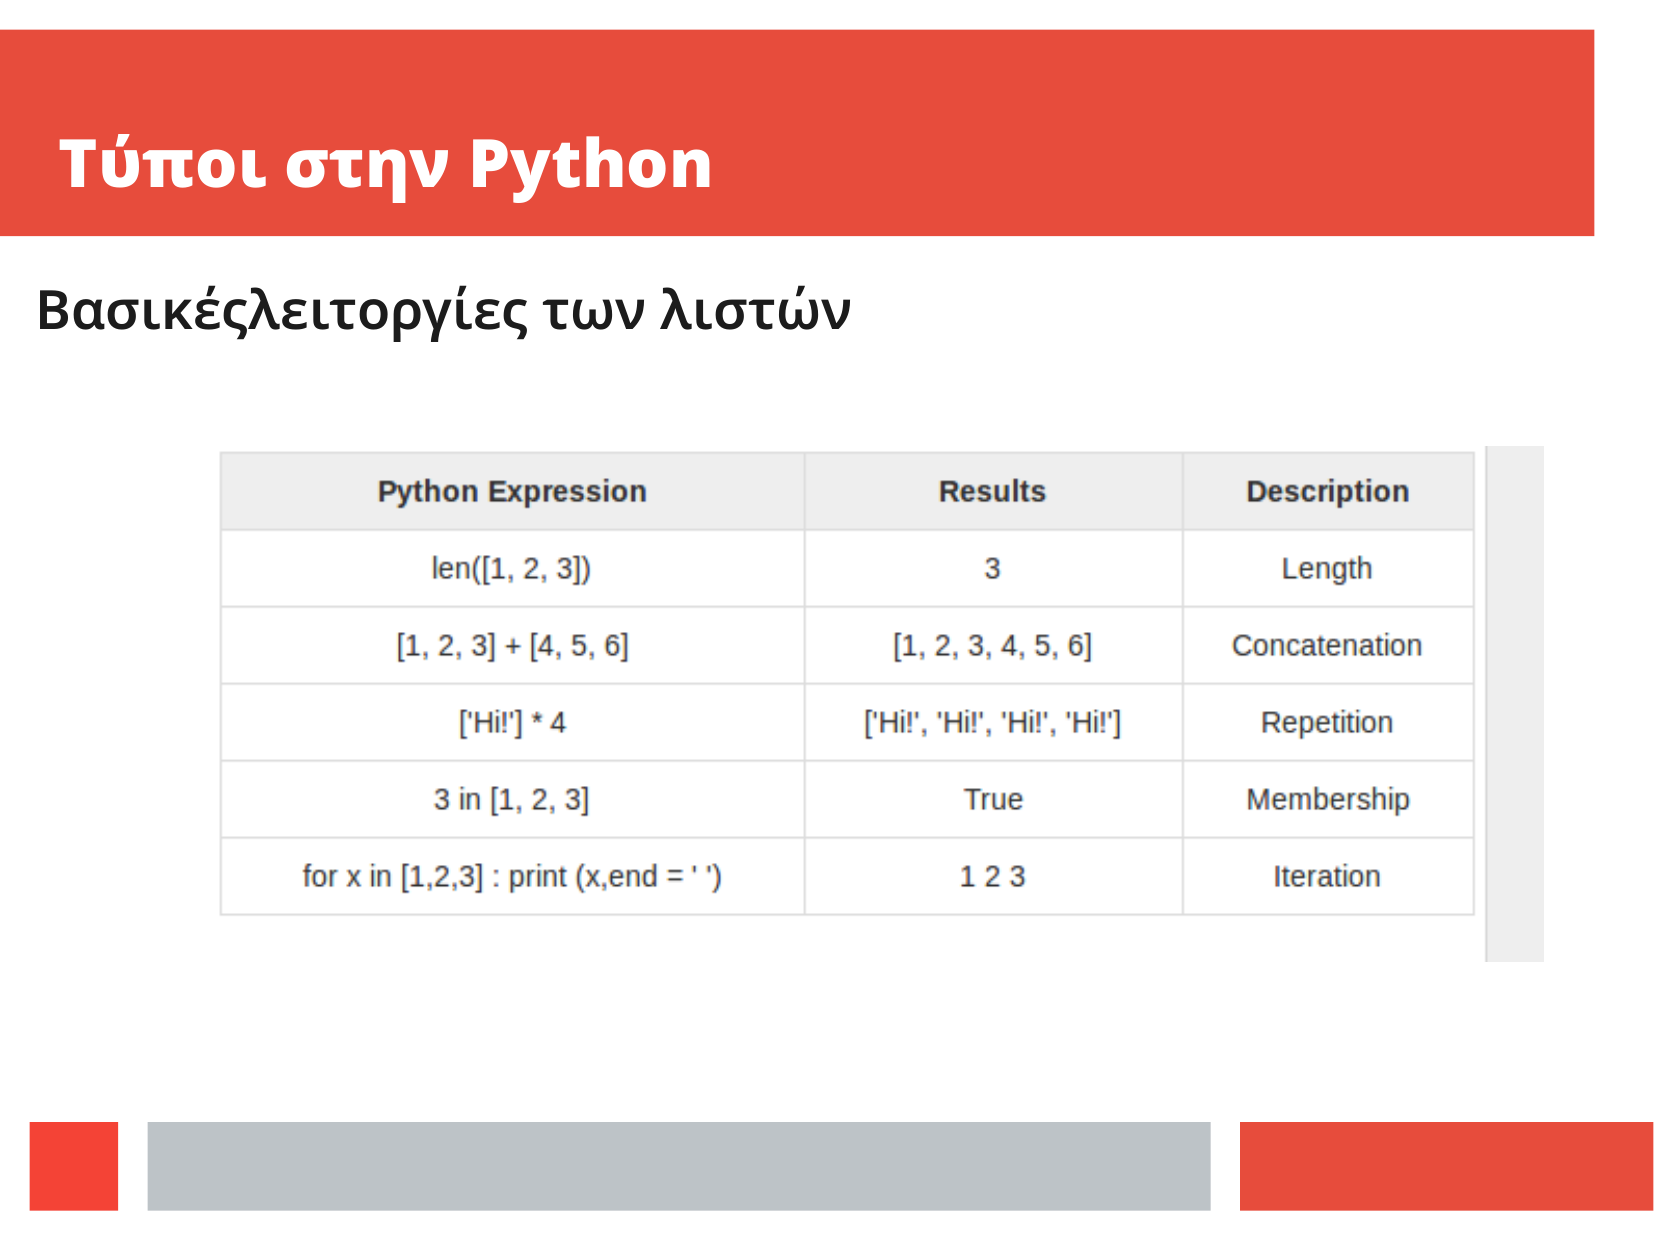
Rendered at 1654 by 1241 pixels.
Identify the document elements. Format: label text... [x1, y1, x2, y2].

picture [212, 446, 1544, 962]
title Tύποι στην Python [59, 59, 1595, 207]
list Βασικέςλειτοργίες των λιστών [35, 271, 1630, 1093]
